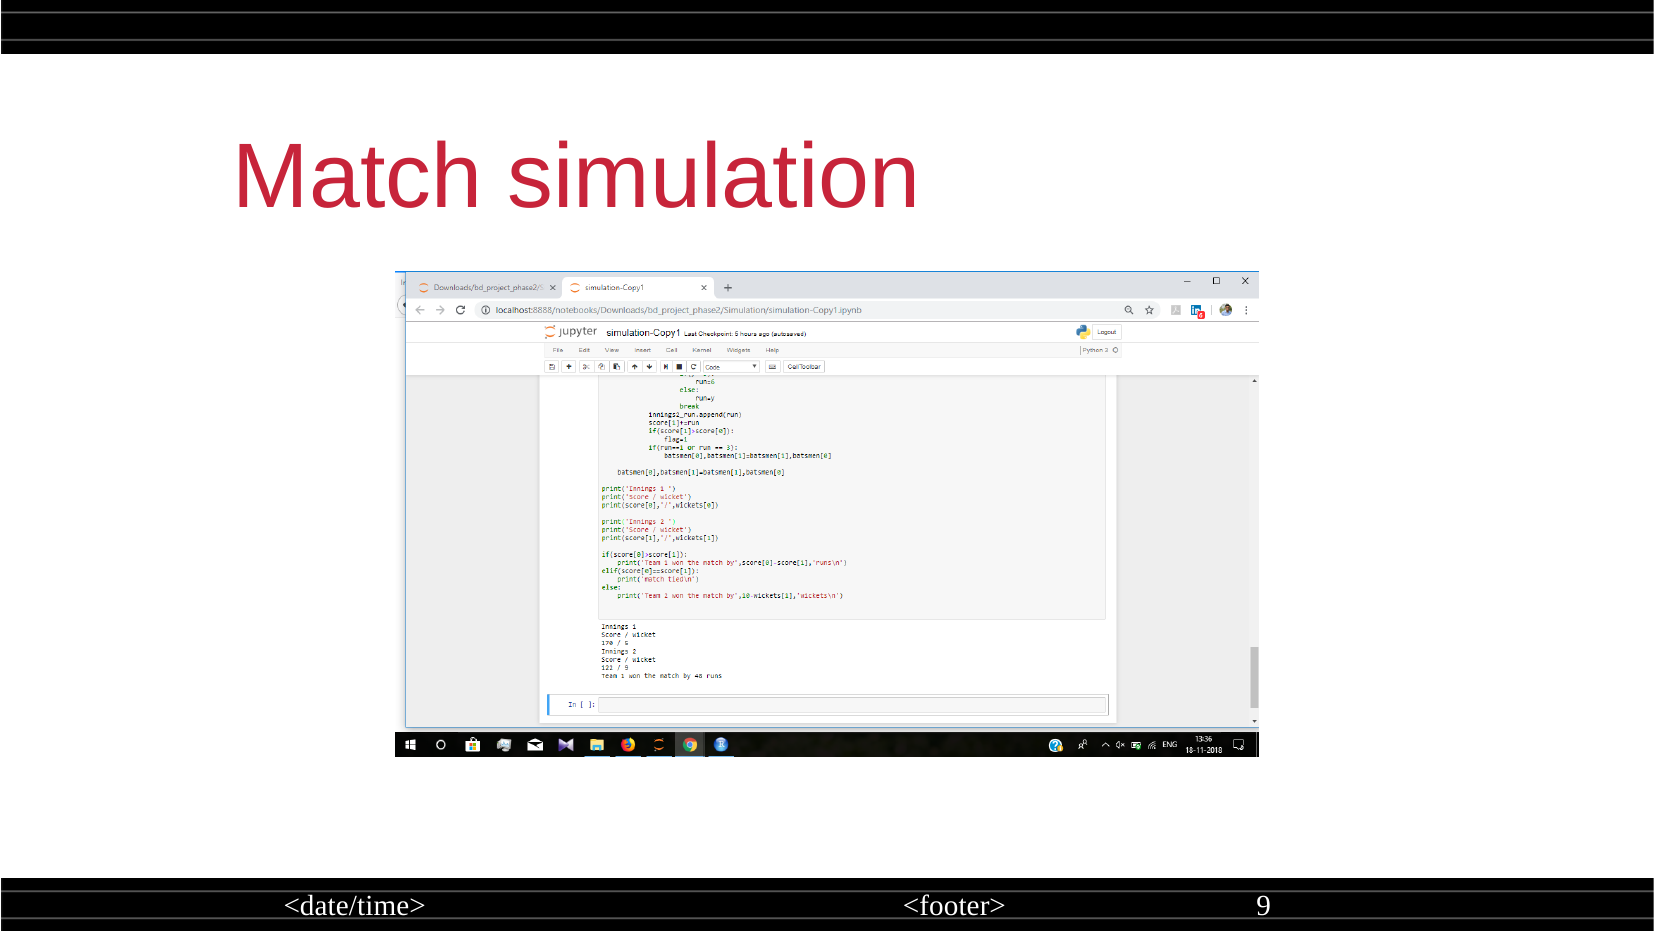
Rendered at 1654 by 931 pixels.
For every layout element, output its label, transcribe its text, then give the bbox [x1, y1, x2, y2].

text_box Match simulation [82, 92, 1571, 248]
picture [395, 271, 1259, 757]
picture [1, 0, 1654, 54]
picture [1, 878, 1654, 931]
